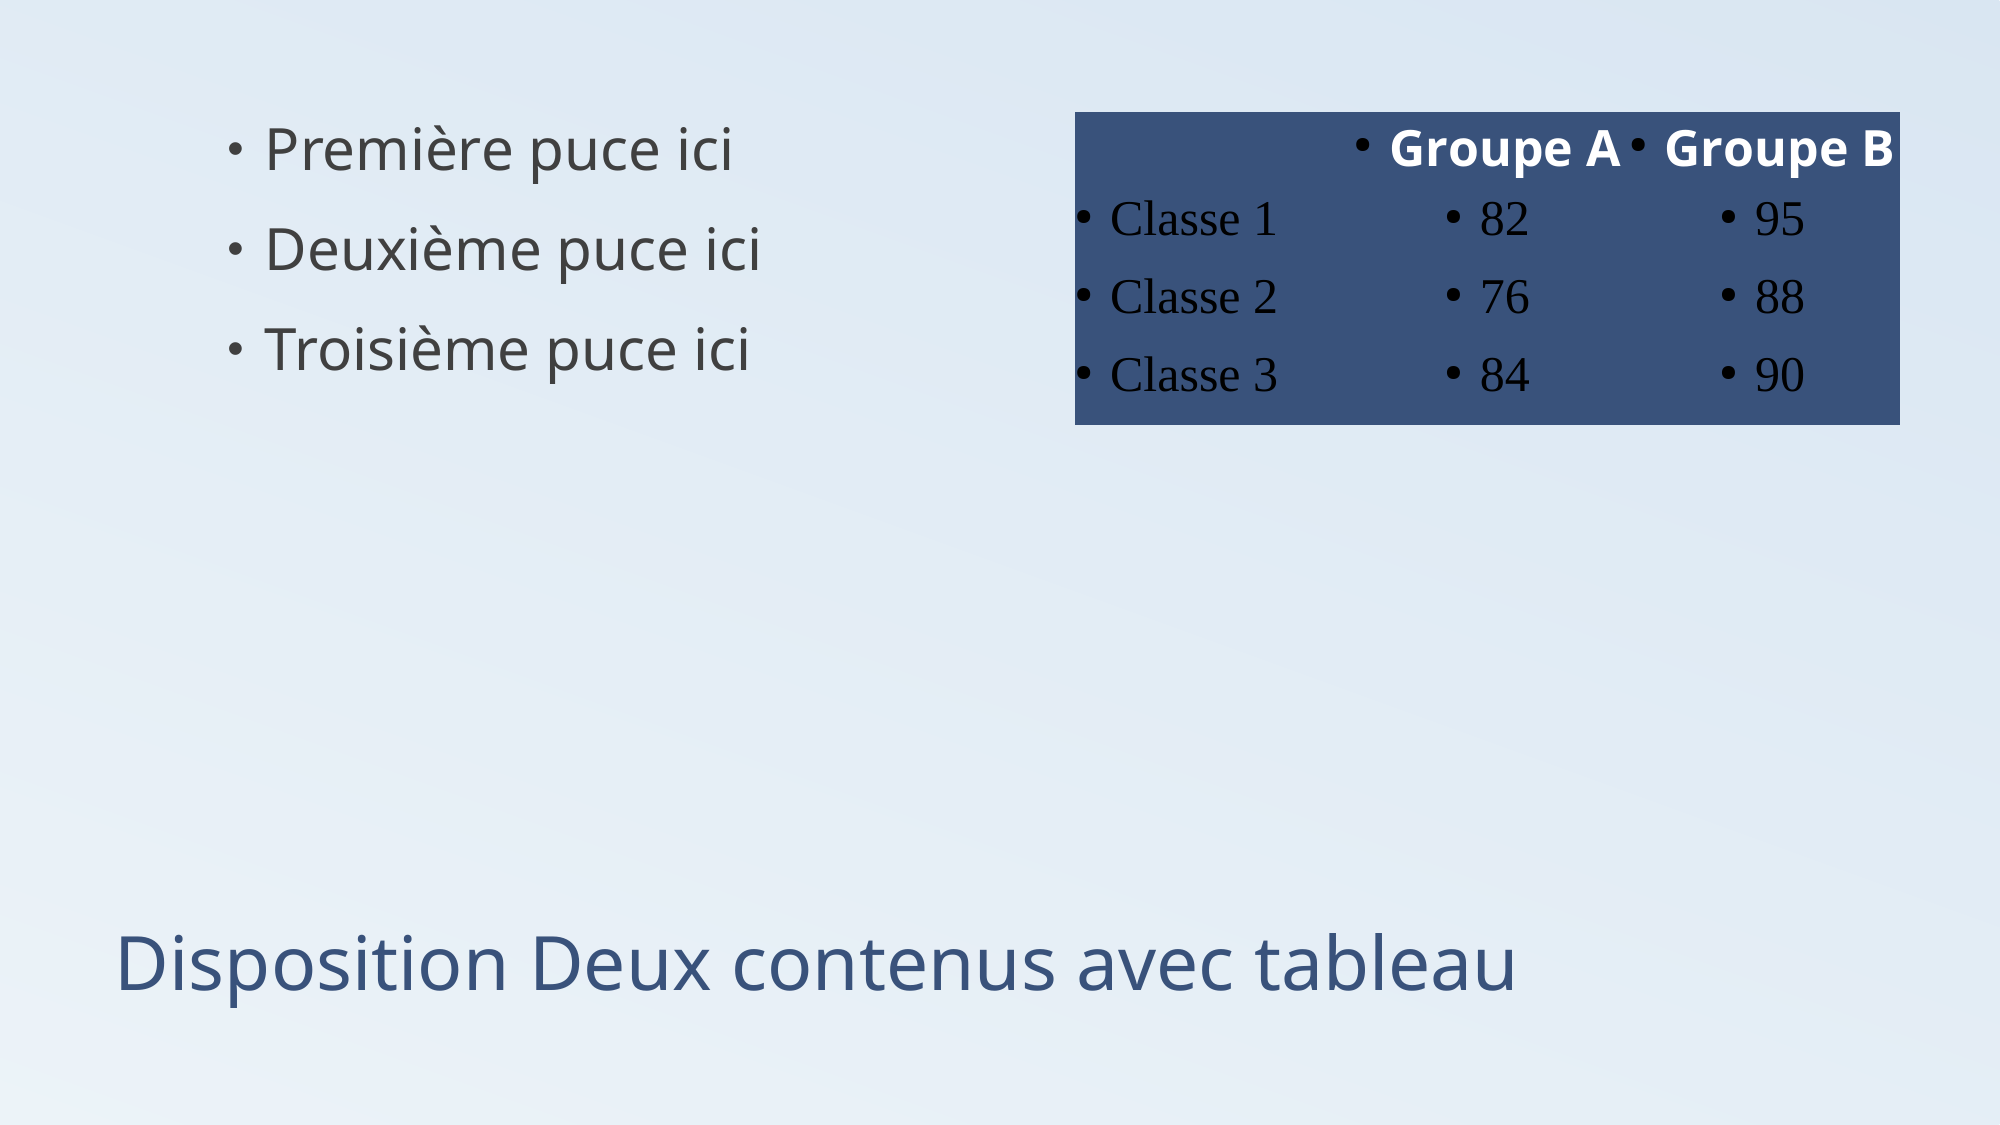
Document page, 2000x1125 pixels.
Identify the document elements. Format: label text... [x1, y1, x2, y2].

title Disposition Deux contenus avec tableau [99, 837, 1900, 1013]
table_cell 76 [1350, 269, 1625, 347]
table_cell 82 [1350, 191, 1625, 269]
table_header [1075, 112, 1350, 191]
table_header Groupe A [1350, 112, 1625, 191]
table_cell Classe 3 [1075, 347, 1350, 425]
list Première puce ici Deuxième puce ici Troisième puce ici [212, 112, 1038, 801]
table_cell 90 [1625, 347, 1900, 425]
table_cell Classe 2 [1075, 269, 1350, 347]
table_cell 95 [1625, 191, 1900, 269]
table_cell 88 [1625, 269, 1900, 347]
table_header Groupe B [1625, 112, 1900, 191]
table_cell 84 [1350, 347, 1625, 425]
table_cell Classe 1 [1075, 191, 1350, 269]
